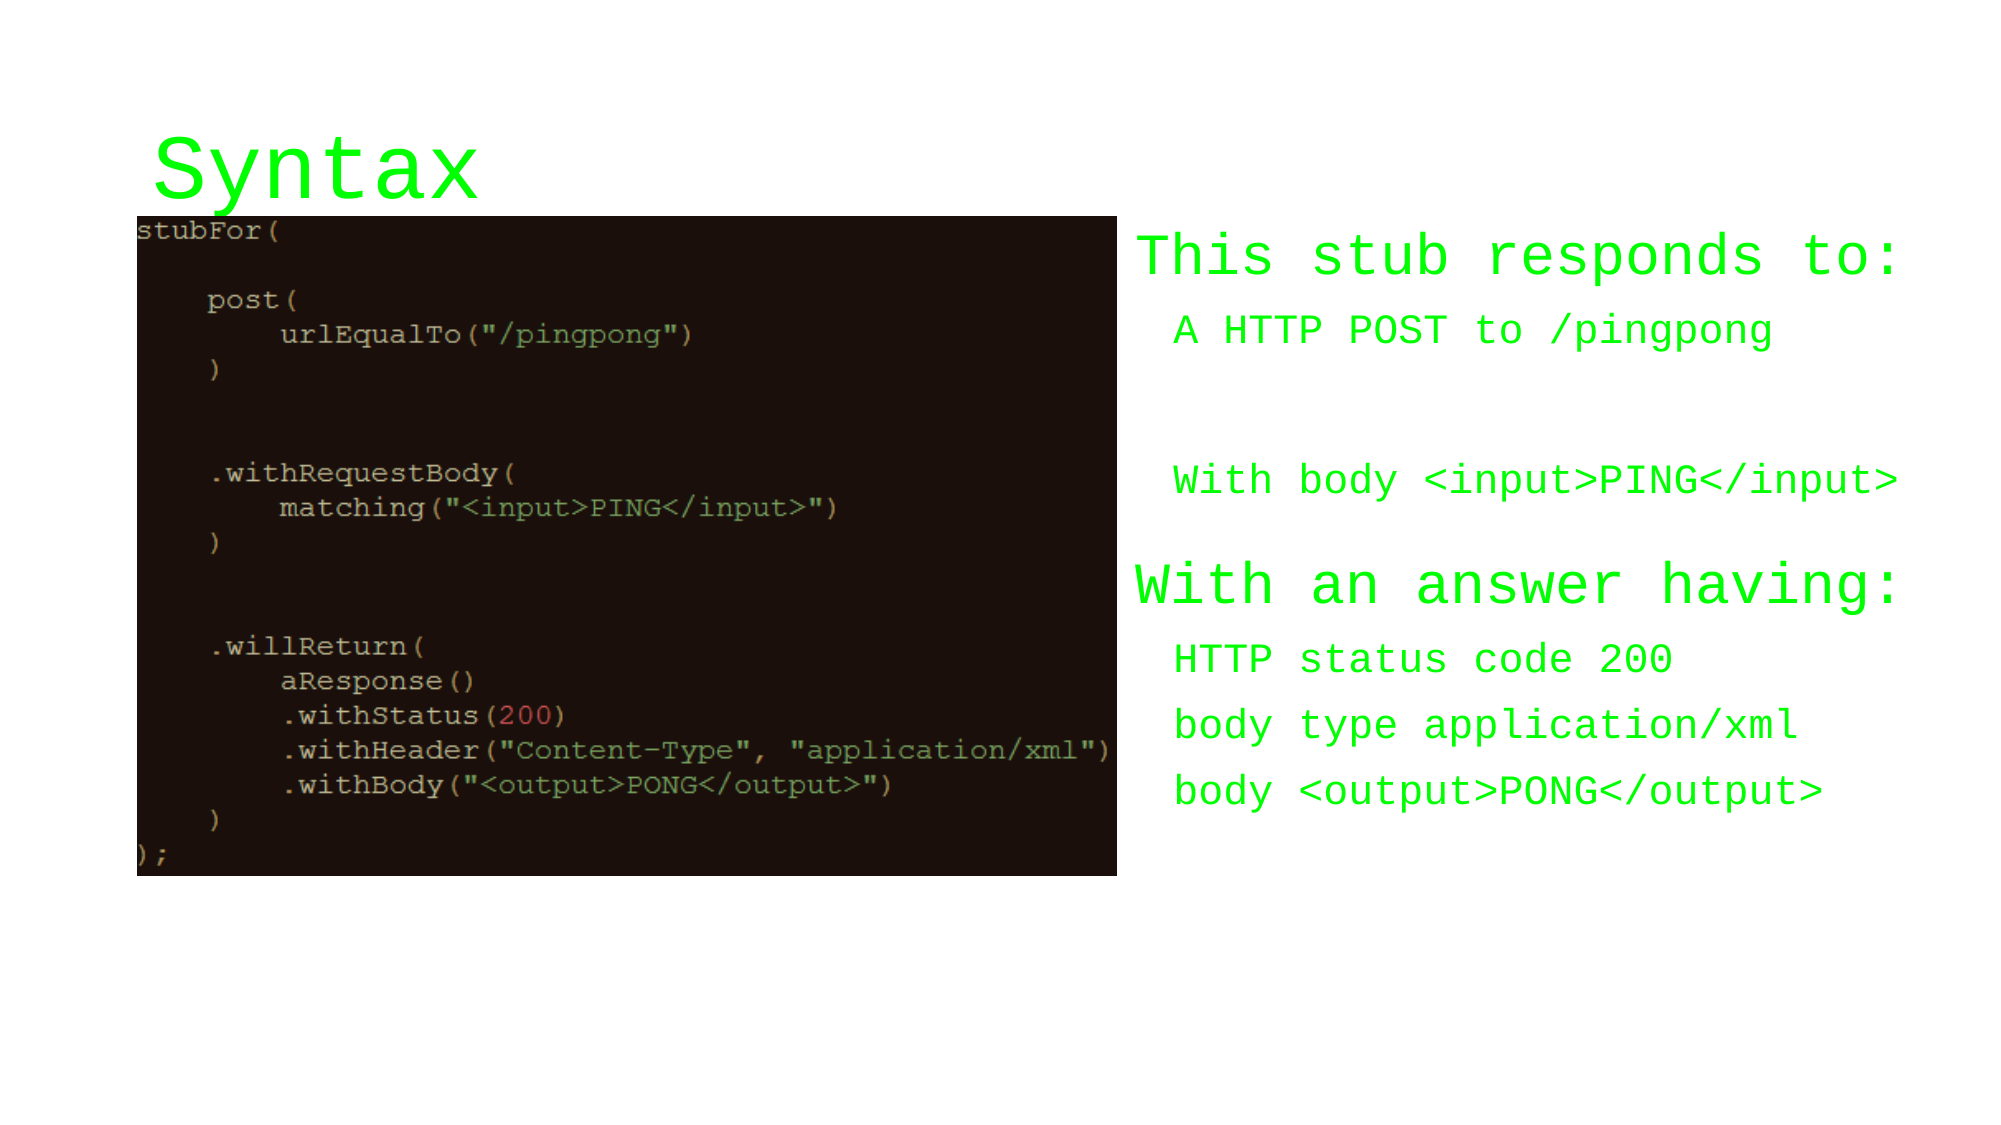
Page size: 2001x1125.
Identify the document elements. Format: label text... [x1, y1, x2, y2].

title Syntax [137, 59, 1863, 278]
list This stub responds to: A HTTP POST to /pingpong With body <input>PING</input> With an answer having: HTTP status code 200 body type application/xml body <output>PONG</output> [1120, 216, 2000, 1014]
picture [137, 216, 1117, 876]
